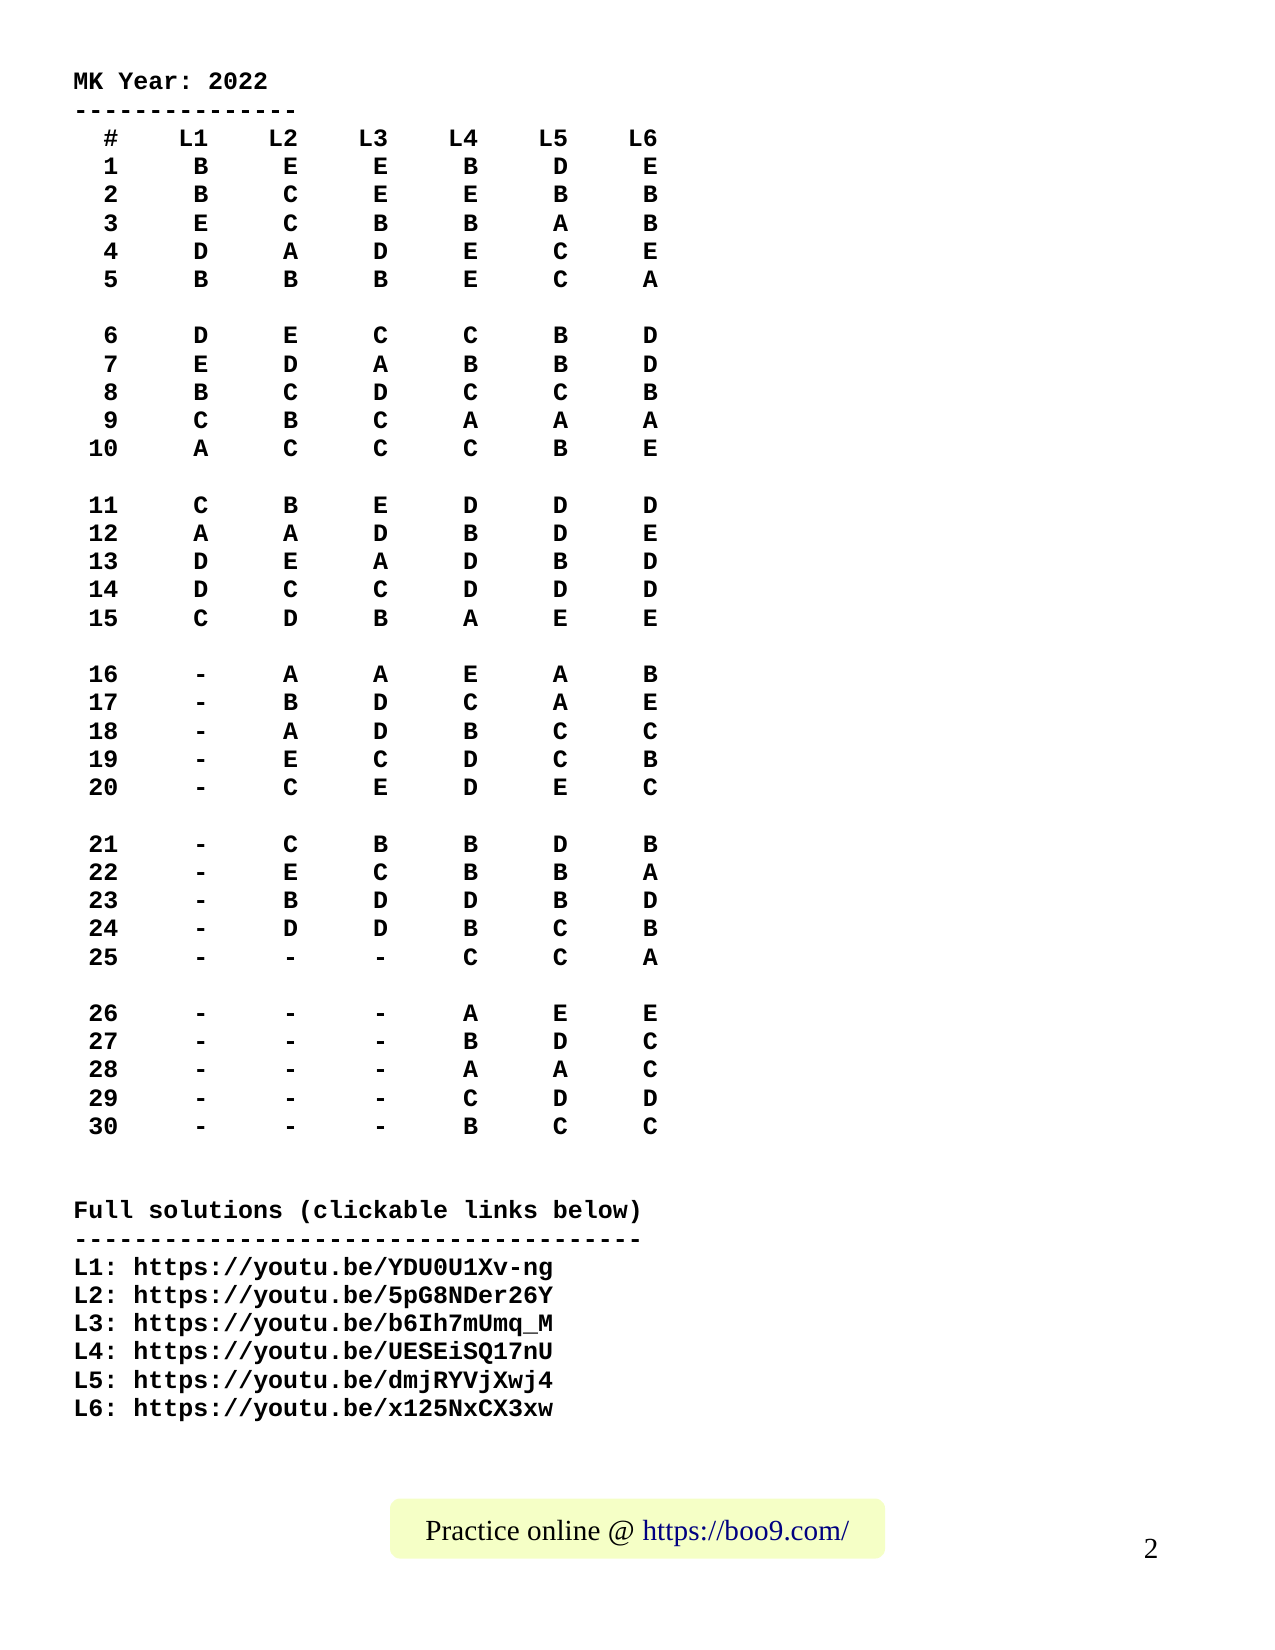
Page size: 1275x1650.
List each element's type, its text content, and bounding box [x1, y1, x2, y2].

text_box MK Year: 2022 --------------- # L1 L2 L3 L4 L5 L6 1 B E E B D E 2 B C E E B B 3 E C B B A B 4 D A D E C E 5 B B B E C A 6 D E C C B D 7 E D A B B D 8 B C D C C B 9 C B C A A A 10 A C C C B E 11 C B E D D D 12 A A D B D E 13 D E A D B D 14 D C C D D D 15 C D B A E E 16 - A A E A B 17 - B D C A E 18 - A D B C C 19 - E C D C B 20 - C E D E C 21 - C B B D B 22 - E C B B A 23 - B D D B D 24 - D D B C B 25 - - - C C A 26 - - - A E E 27 - - - B D C 28 - - - A A C 29 - - - C D D 30 - - - B C C Full solutions (clickable links below) -------------------------------------- L1: https://youtu.be/YDU0U1Xv-ng L2: https://youtu.be/5pG8NDer26Y L3: https://youtu.be/b6Ih7mUmq_M L4: https://youtu.be/UESEiSQ17nU L5: https://youtu.be/dmjRYVjXwj4 L6: https://youtu.be/x125NxCX3xw [58, 61, 989, 1460]
